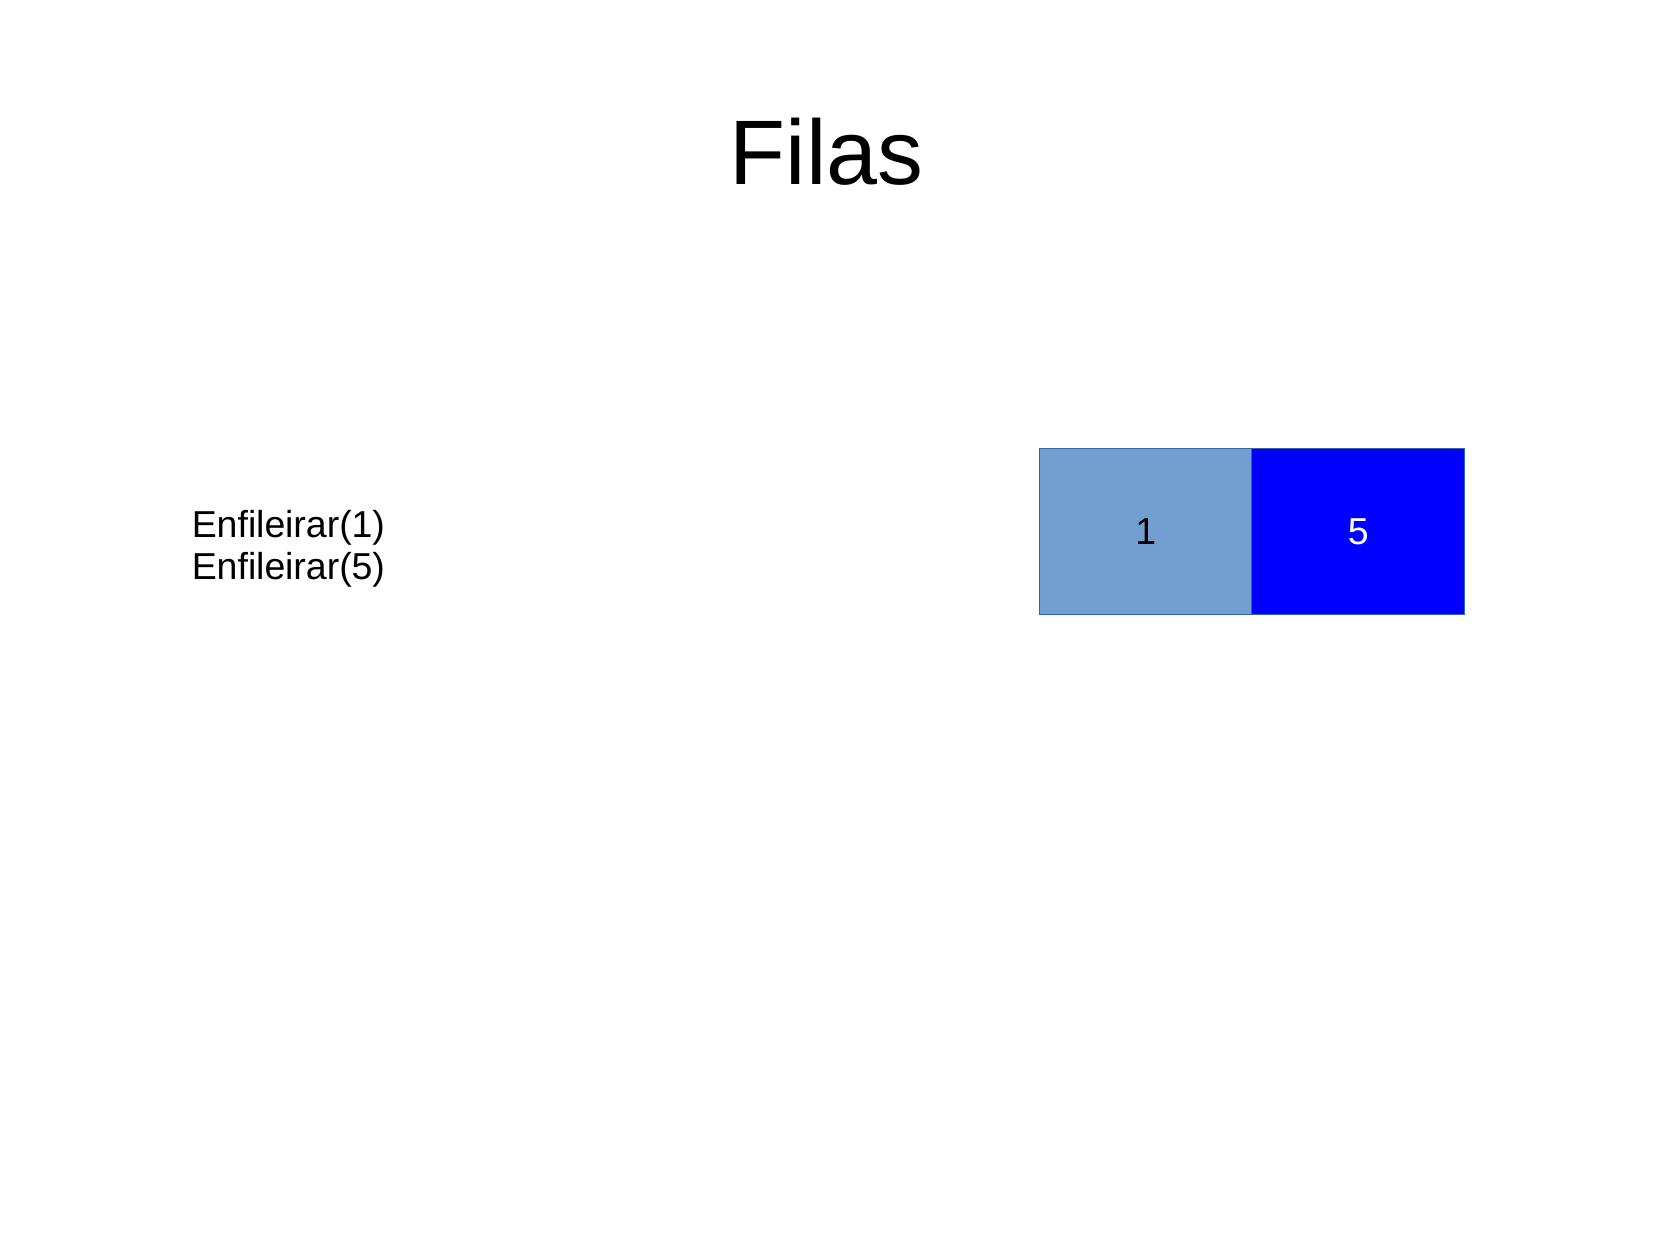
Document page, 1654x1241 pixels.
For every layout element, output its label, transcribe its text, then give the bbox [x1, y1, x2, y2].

text_box 1 [1039, 448, 1251, 615]
text_box Enfileirar(1) Enfileirar(5) [177, 496, 401, 595]
title Filas [82, 49, 1571, 257]
text_box 5 [1251, 448, 1465, 615]
